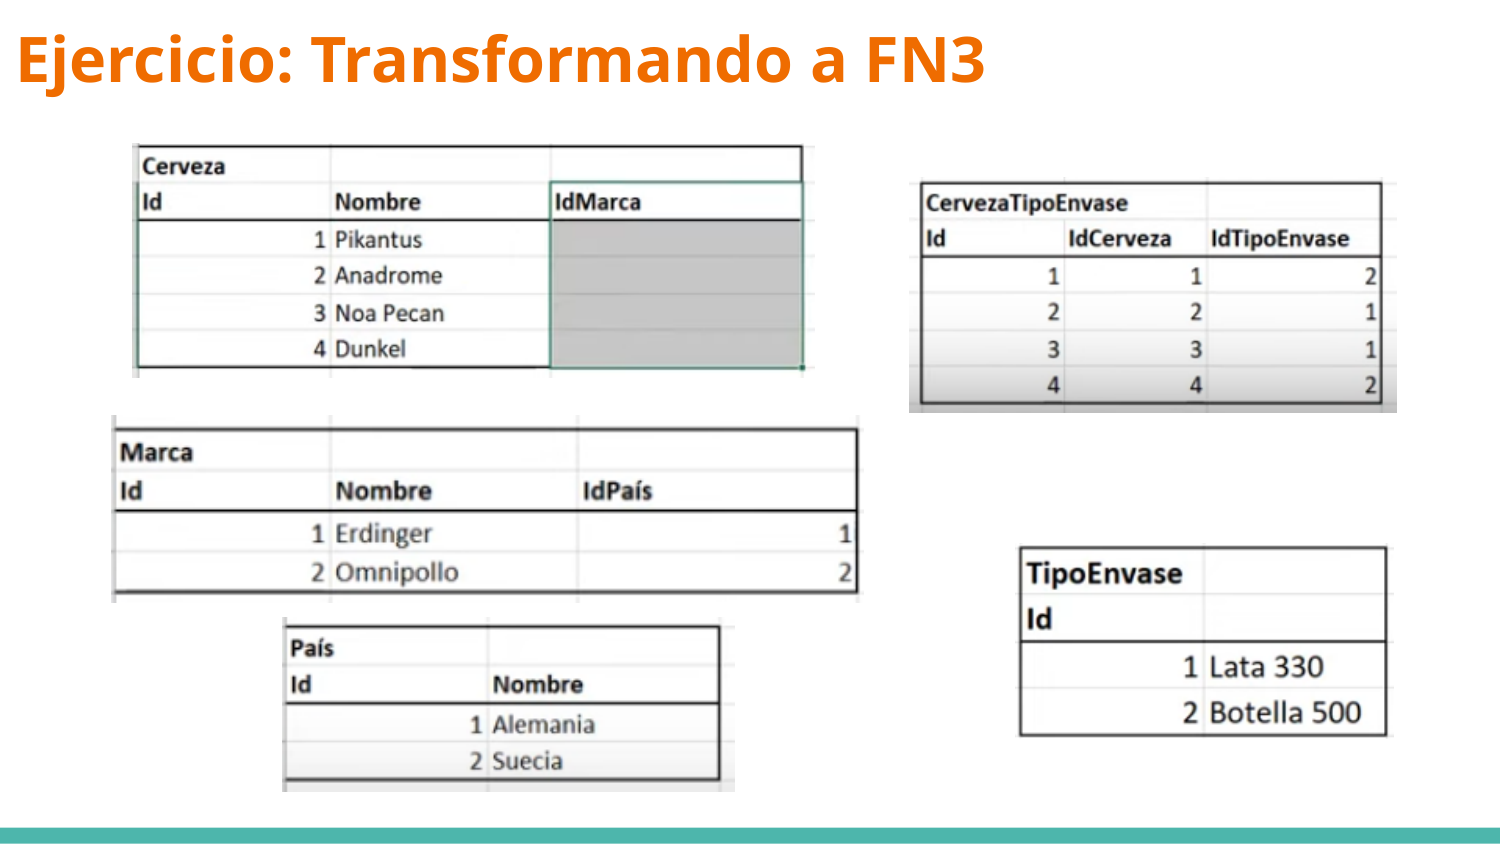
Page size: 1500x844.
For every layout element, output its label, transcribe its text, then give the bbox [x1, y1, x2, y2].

title Ejercicio: Transformando a FN3 [0, 0, 1398, 116]
picture [282, 617, 735, 792]
picture [909, 177, 1397, 414]
picture [111, 415, 864, 603]
picture [1015, 543, 1394, 739]
picture [132, 143, 815, 378]
